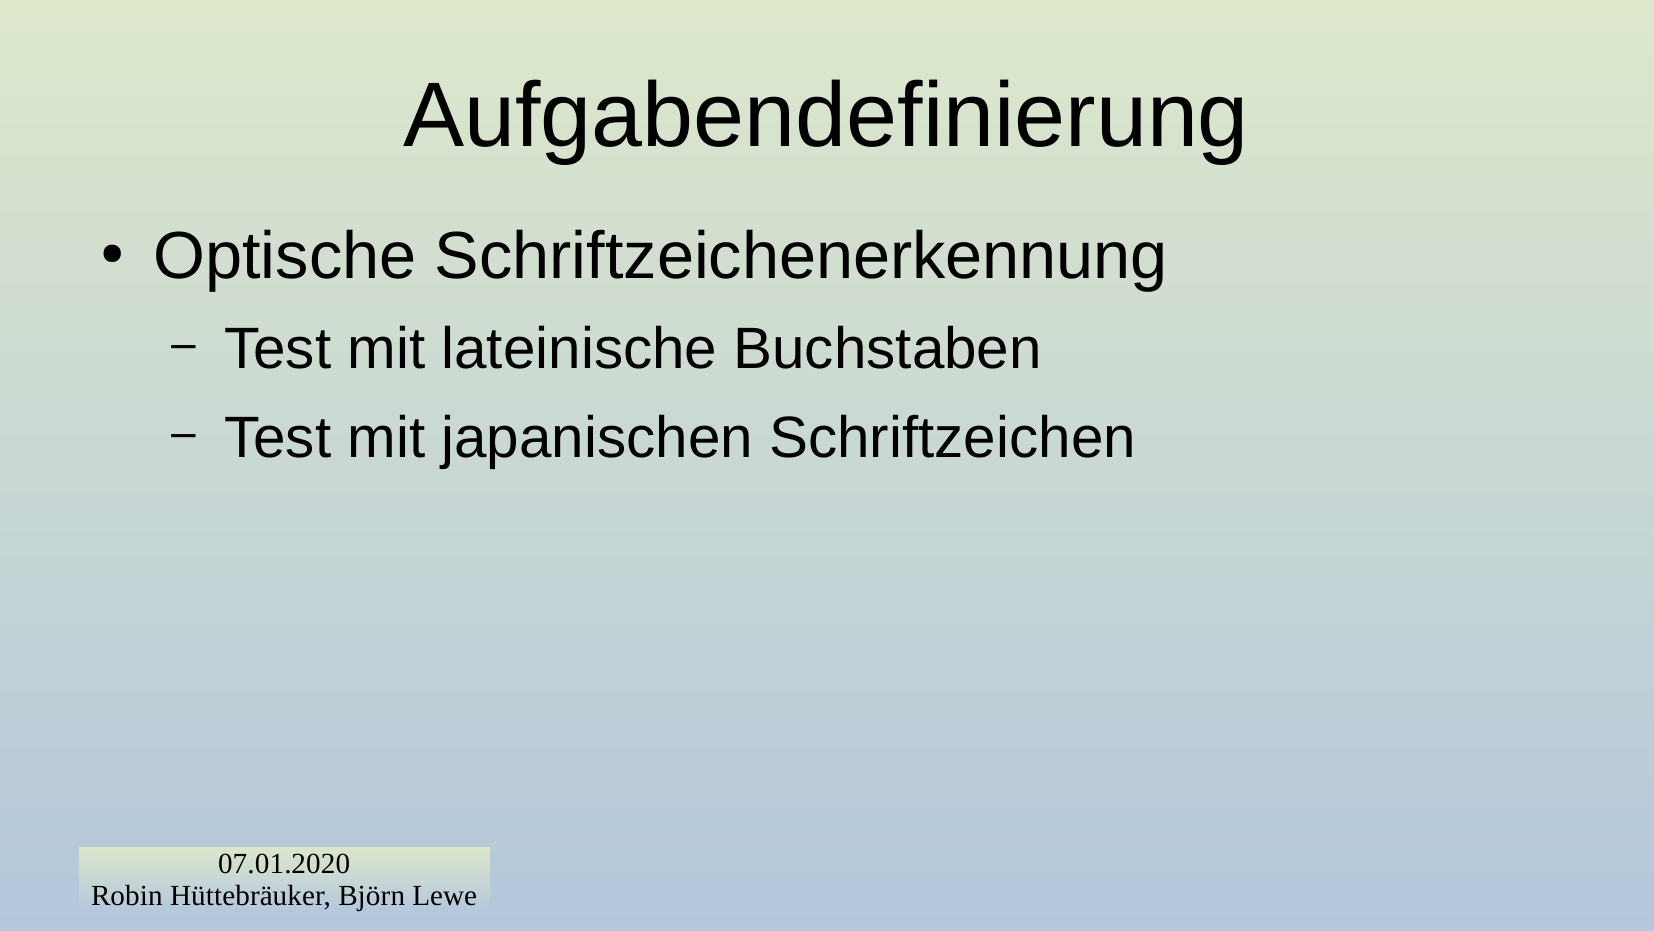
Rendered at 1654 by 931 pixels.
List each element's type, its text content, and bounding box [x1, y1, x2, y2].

list Optische Schriftzeichenerkennung Test mit lateinische Buchstaben Test mit japanischen Schriftzeichen [82, 217, 1571, 758]
title Aufgabendefinierung [82, 37, 1571, 193]
